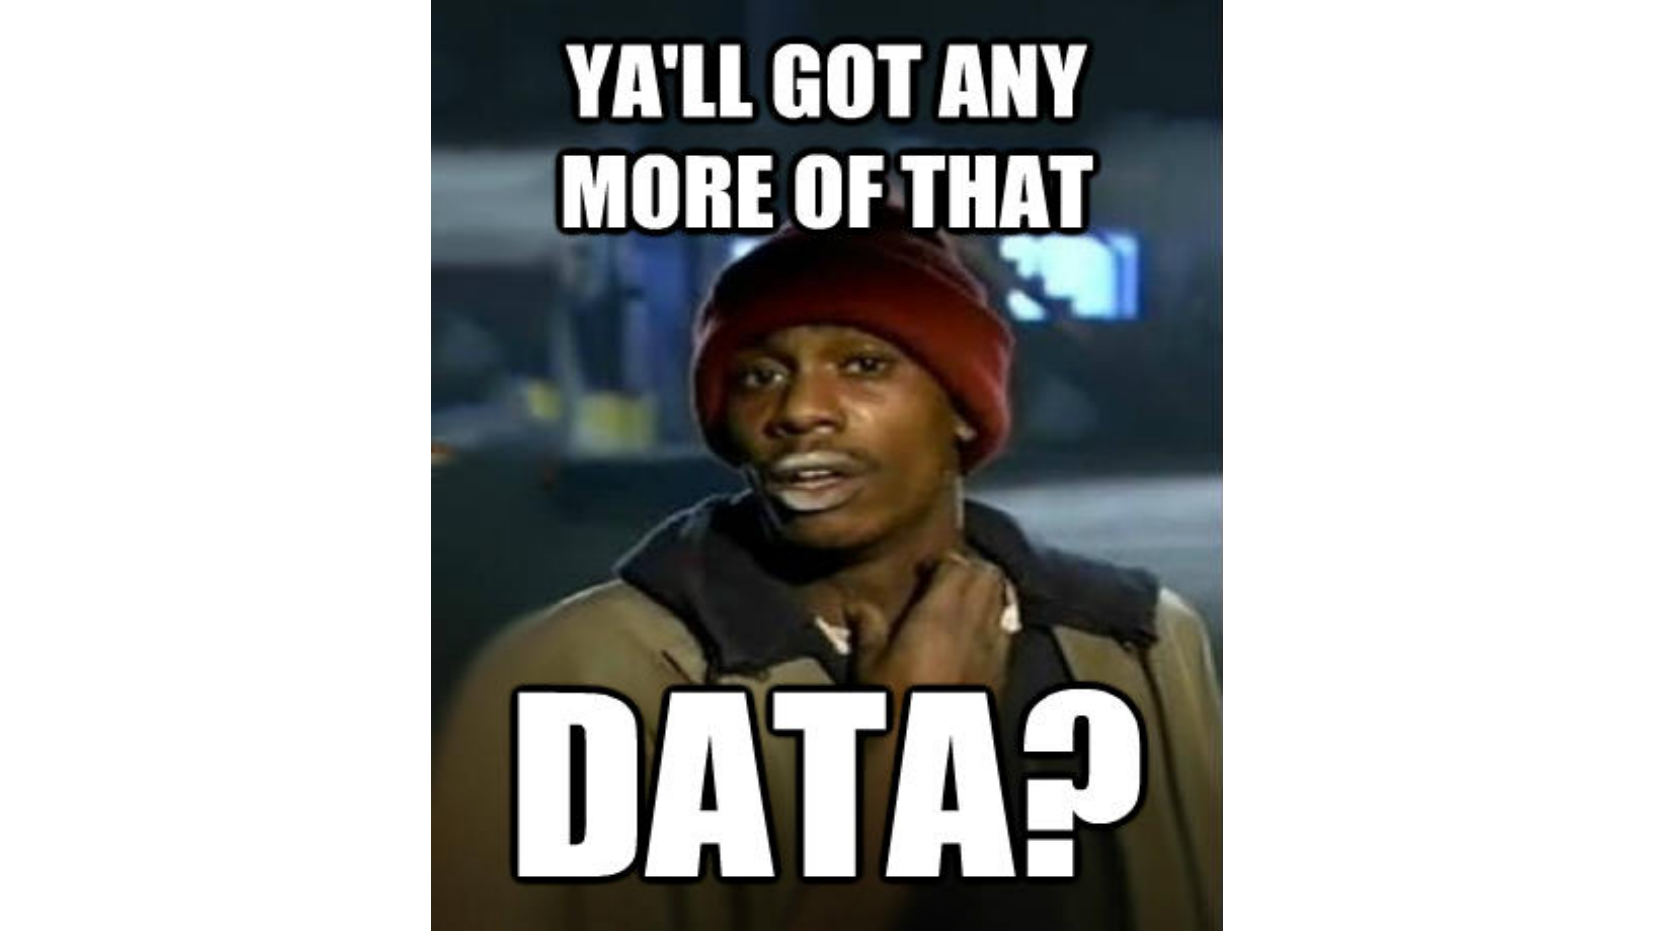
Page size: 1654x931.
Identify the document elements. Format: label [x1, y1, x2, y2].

picture [431, 0, 1223, 931]
